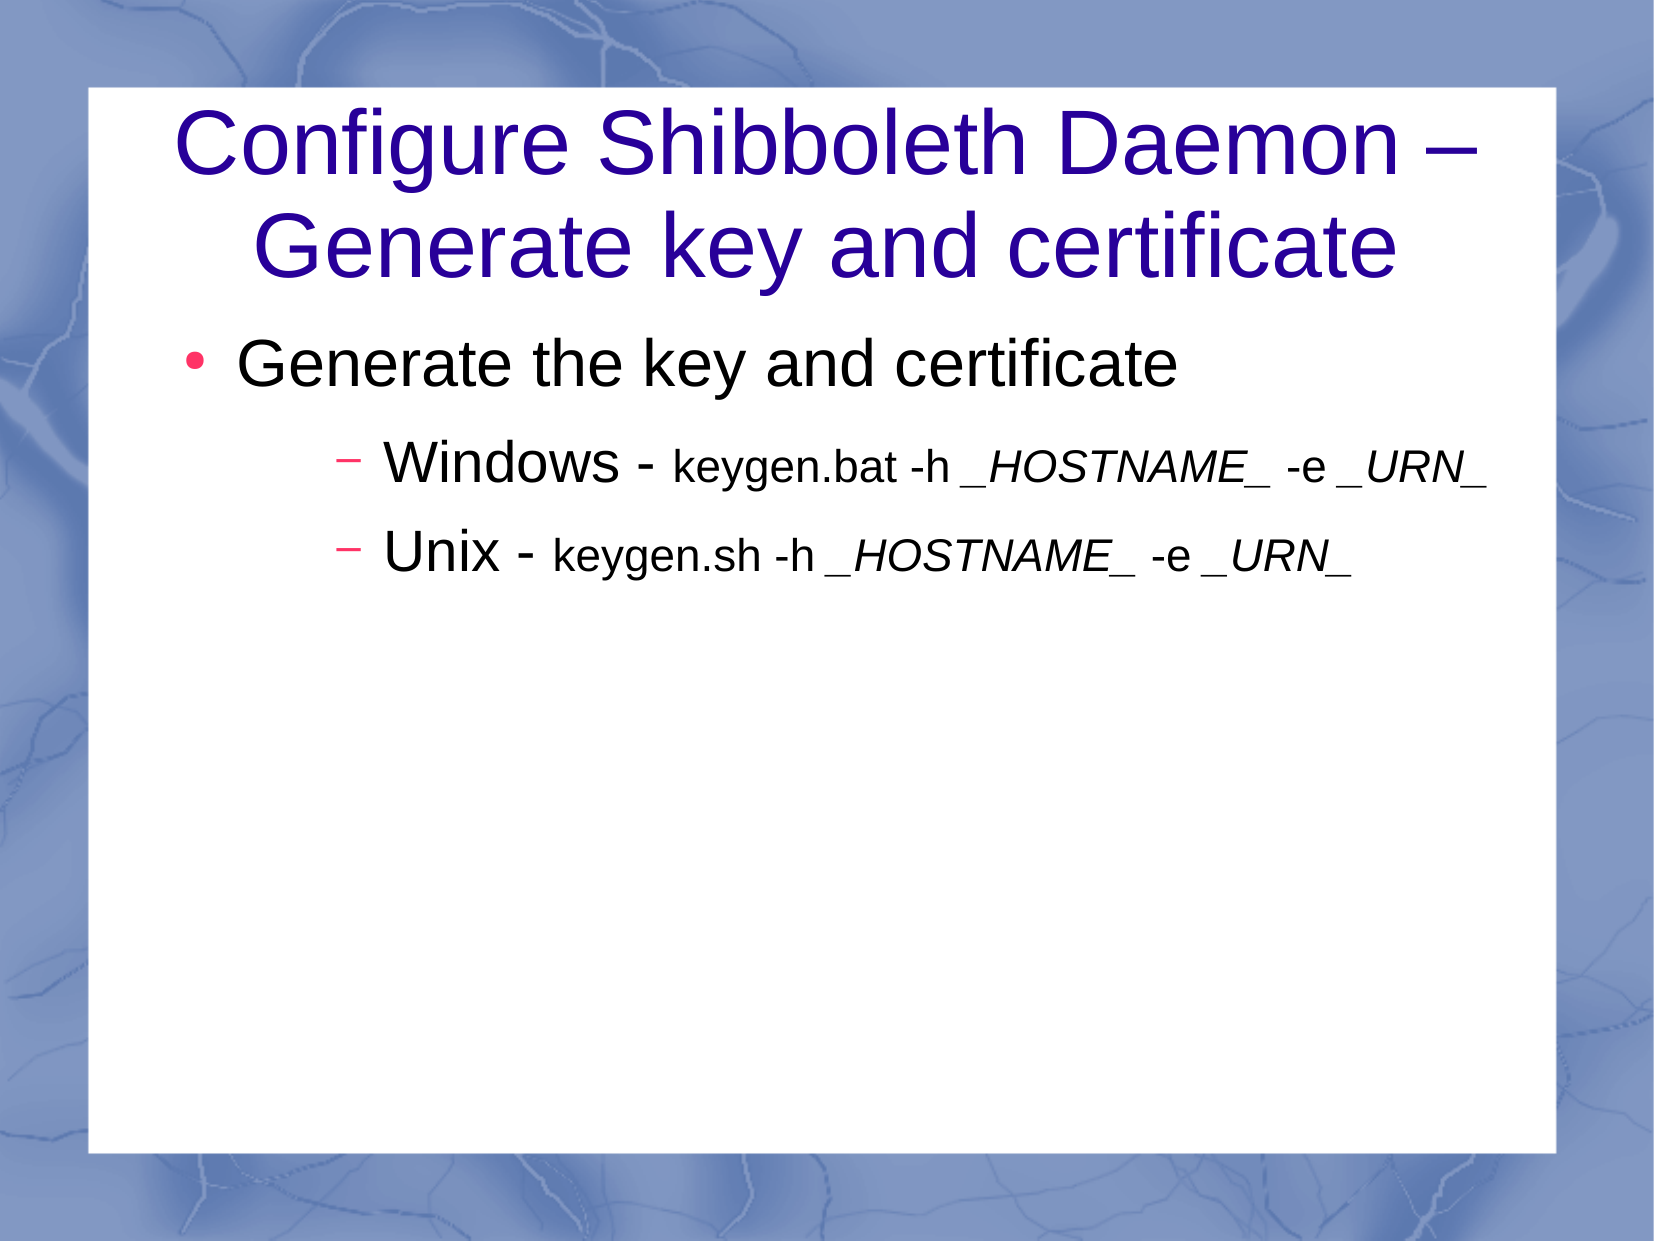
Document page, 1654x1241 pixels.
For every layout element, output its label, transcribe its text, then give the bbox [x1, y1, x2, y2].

title Configure Shibboleth Daemon – Generate key and certificate [118, 91, 1536, 297]
picture [0, 0, 1654, 1241]
list Generate the key and certificate Windows - keygen.bat -h _HOSTNAME_ -e _URN_ Unix - keygen.sh -h _HOSTNAME_ -e _URN_ [147, 325, 1506, 996]
